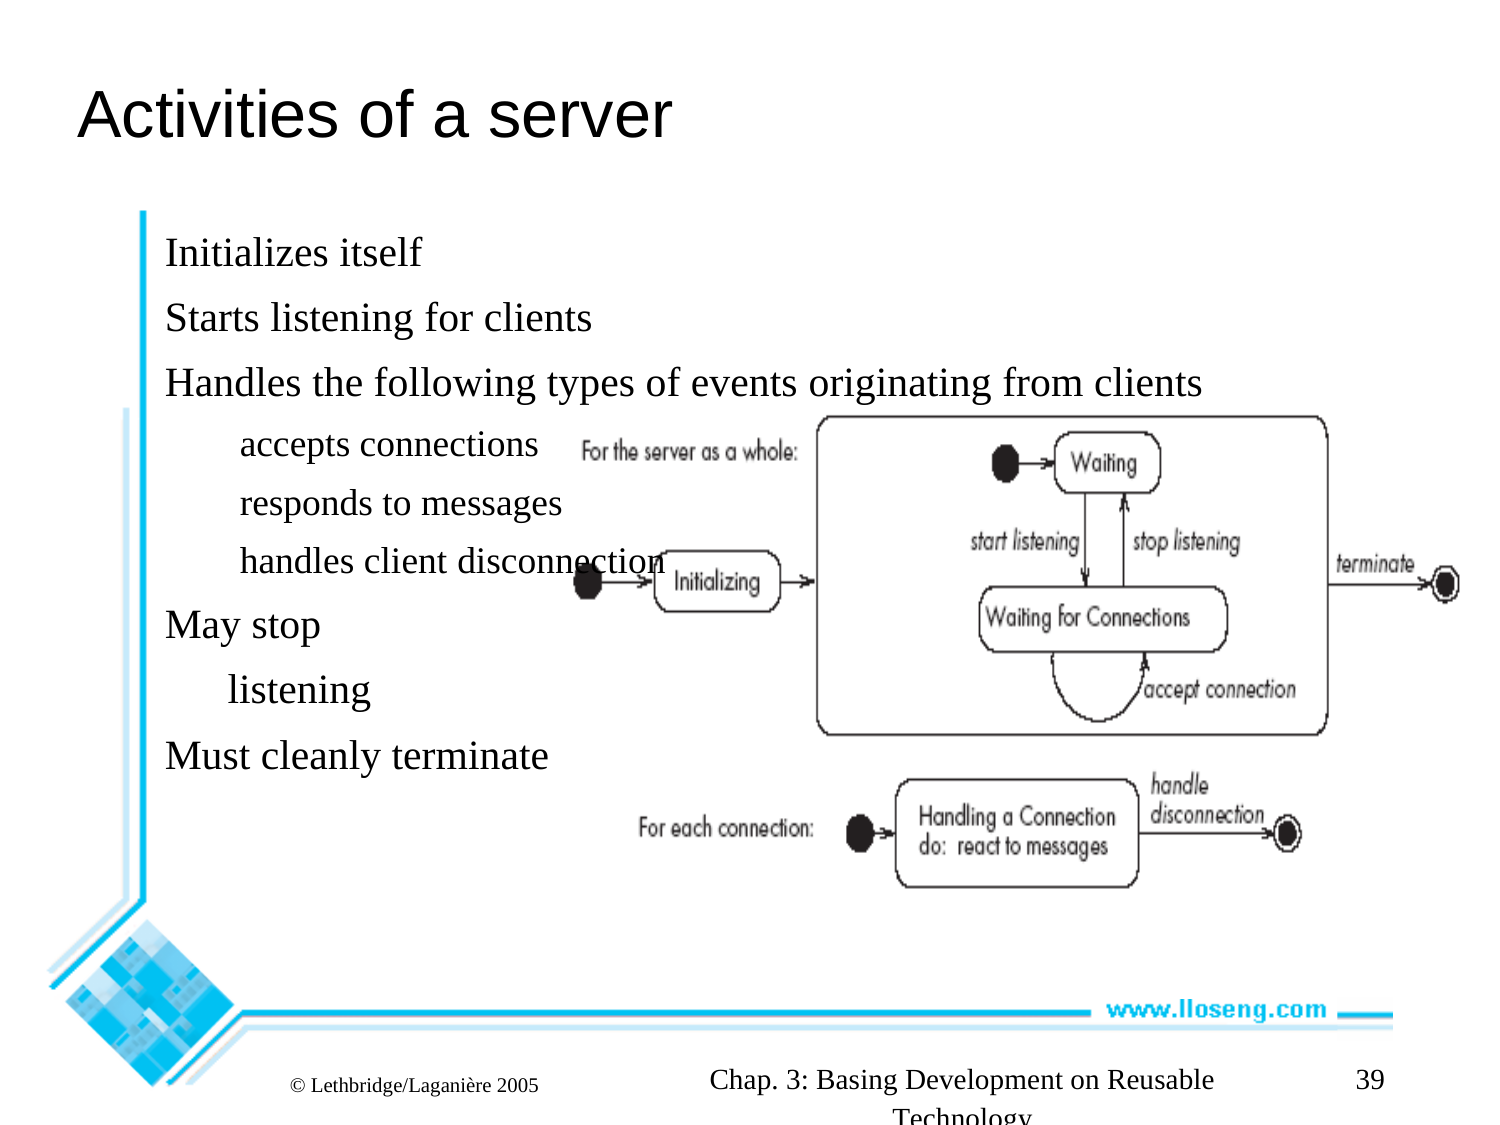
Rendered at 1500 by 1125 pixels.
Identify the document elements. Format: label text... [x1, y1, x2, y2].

picture [35, 199, 1363, 1089]
title Activities of a server [62, 37, 1413, 188]
list Initializes itself Starts listening for clients Handles the following types of events originating from clients accepts connections responds to messages handles client disconnection May stop listening Must cleanly terminate [150, 212, 1388, 1000]
text_box © Lethbridge/Laganière 2005 [275, 1062, 601, 1125]
text_box Chap. 3: Basing Development on Reusable Technology [624, 1050, 1300, 1125]
text_box 15 [1325, 1050, 1401, 1125]
picture [1388, 387, 1463, 901]
